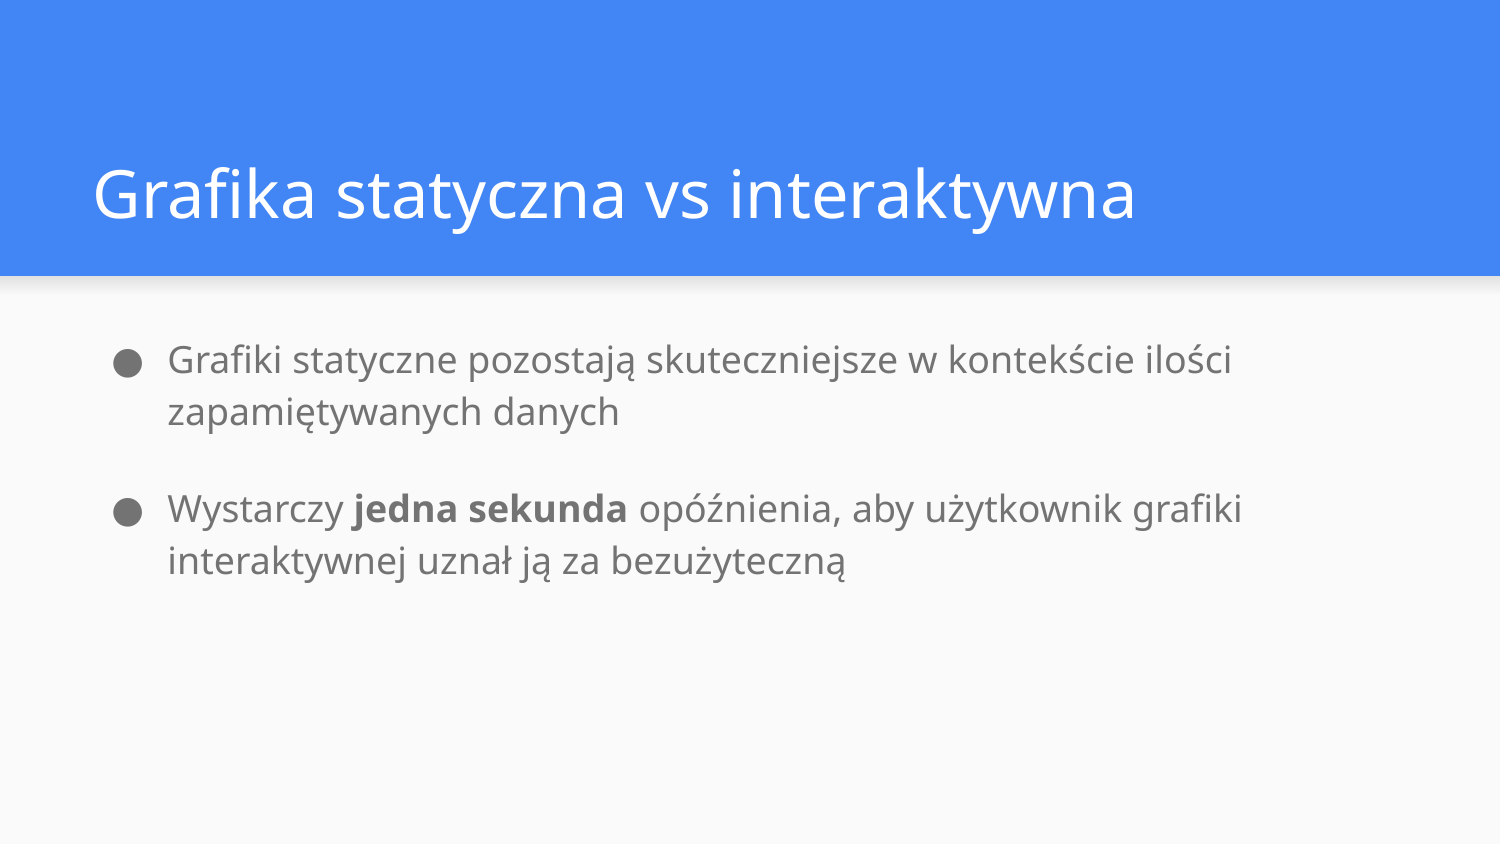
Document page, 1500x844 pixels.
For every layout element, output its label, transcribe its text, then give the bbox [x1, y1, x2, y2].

list Grafiki statyczne pozostają skuteczniejsze w kontekście ilości zapamiętywanych danych Wystarczy jedna sekunda opóźnienia, aby użytkownik grafiki interaktywnej uznał ją za bezużyteczną [77, 314, 1427, 760]
title Grafika statyczna vs interaktywna [77, 121, 1427, 248]
